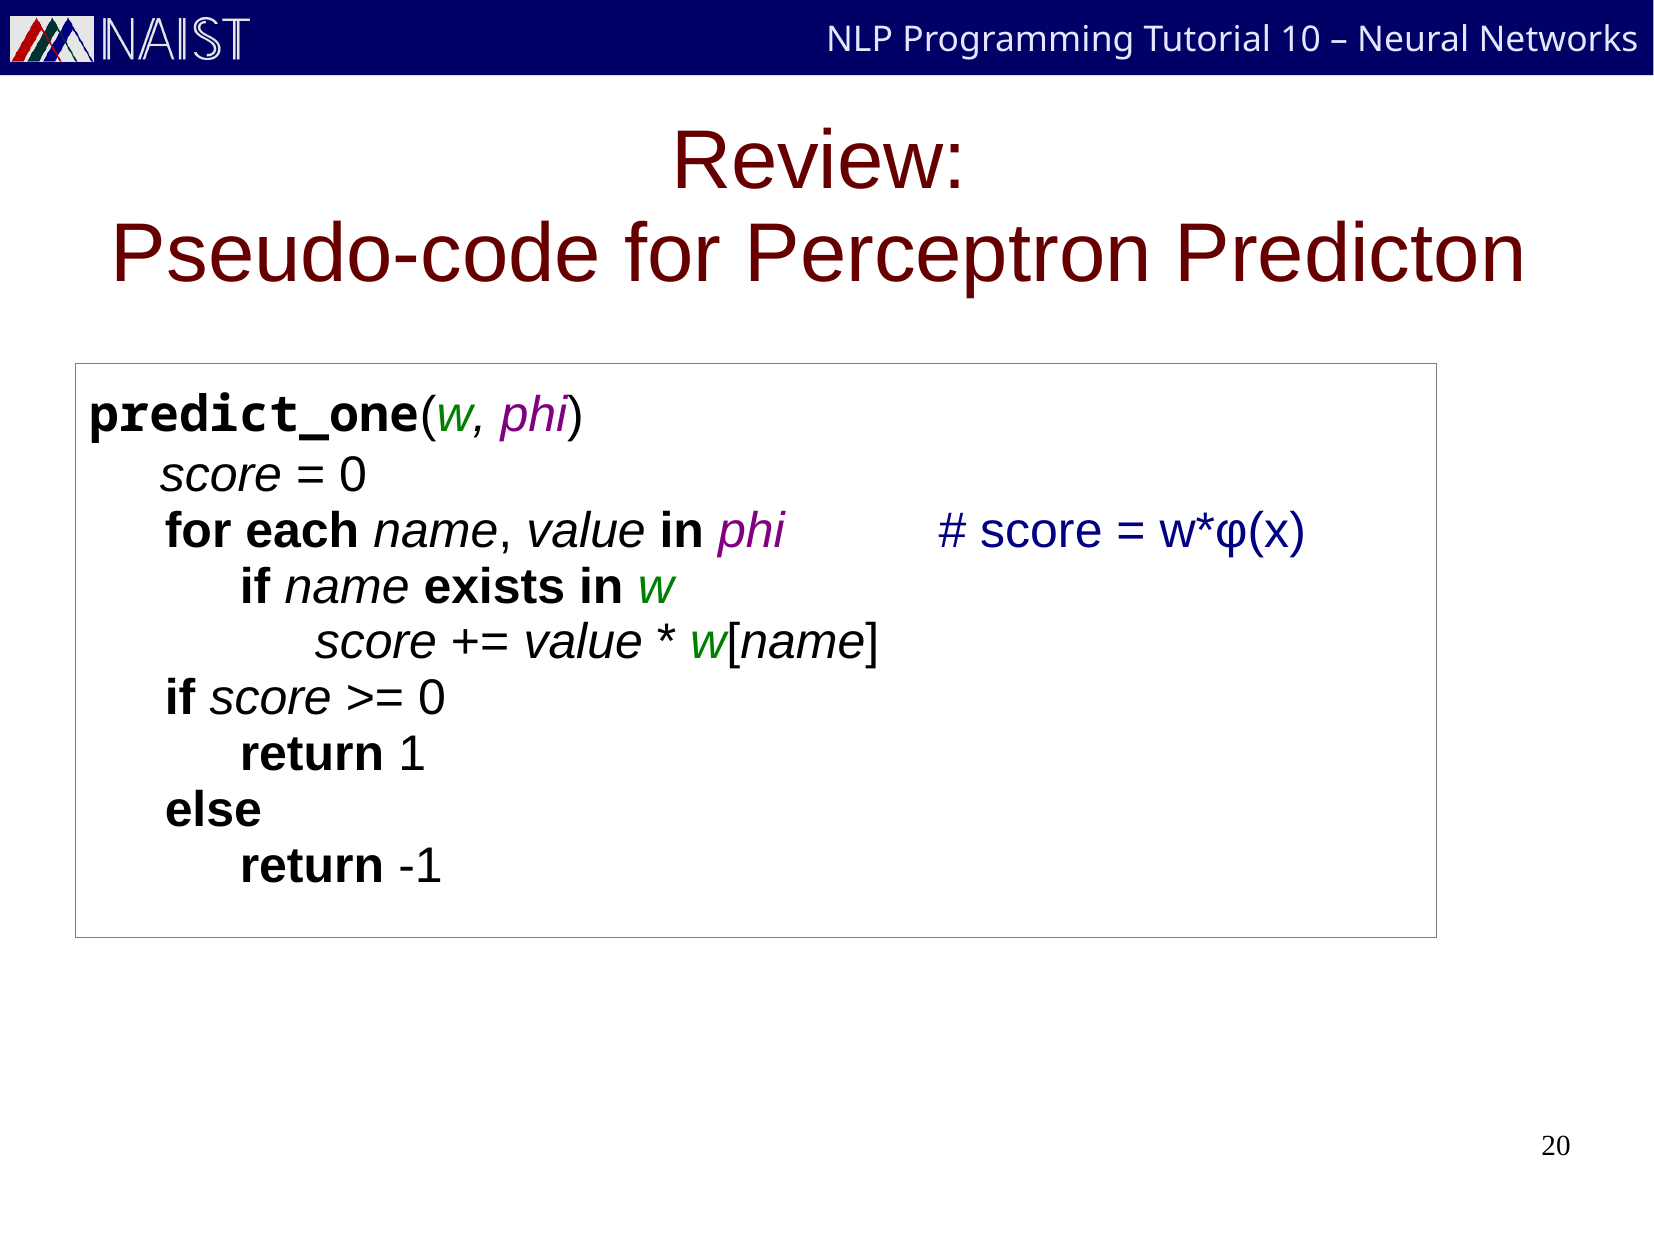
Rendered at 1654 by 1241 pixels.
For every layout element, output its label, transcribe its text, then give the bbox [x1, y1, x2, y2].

title Review: Pseudo-code for Perceptron Predicton [75, 110, 1564, 302]
text_box predict_one(w, phi) score = 0 for each name, value in phi # score = w*φ(x) if name exists in w score += value * w[name] if score >= 0 return 1 else return -1 [76, 370, 1322, 897]
picture [10, 16, 94, 62]
picture [102, 17, 251, 60]
